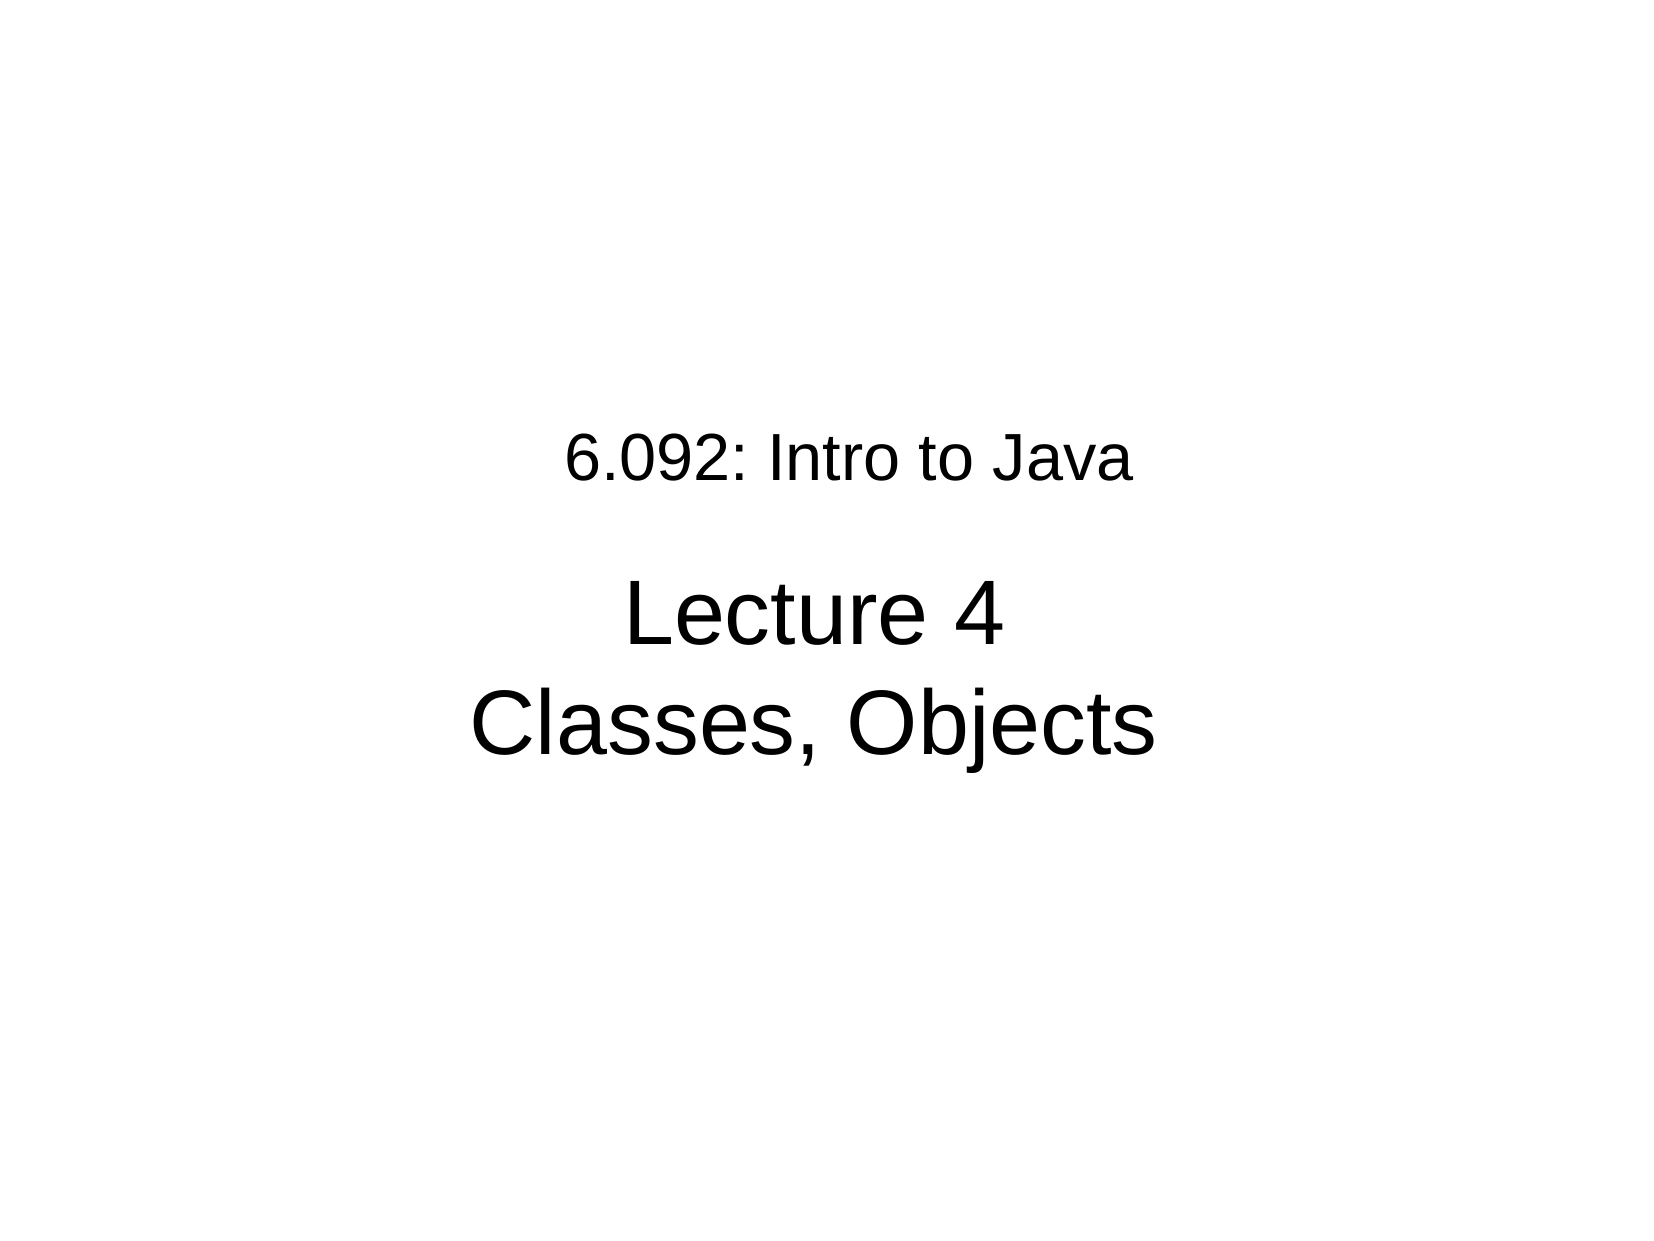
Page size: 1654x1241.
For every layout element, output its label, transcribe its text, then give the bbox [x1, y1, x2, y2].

text_box 6.092: Intro to Java [389, 413, 1310, 506]
text_box Lecture 4 Classes, Objects [455, 545, 1174, 780]
